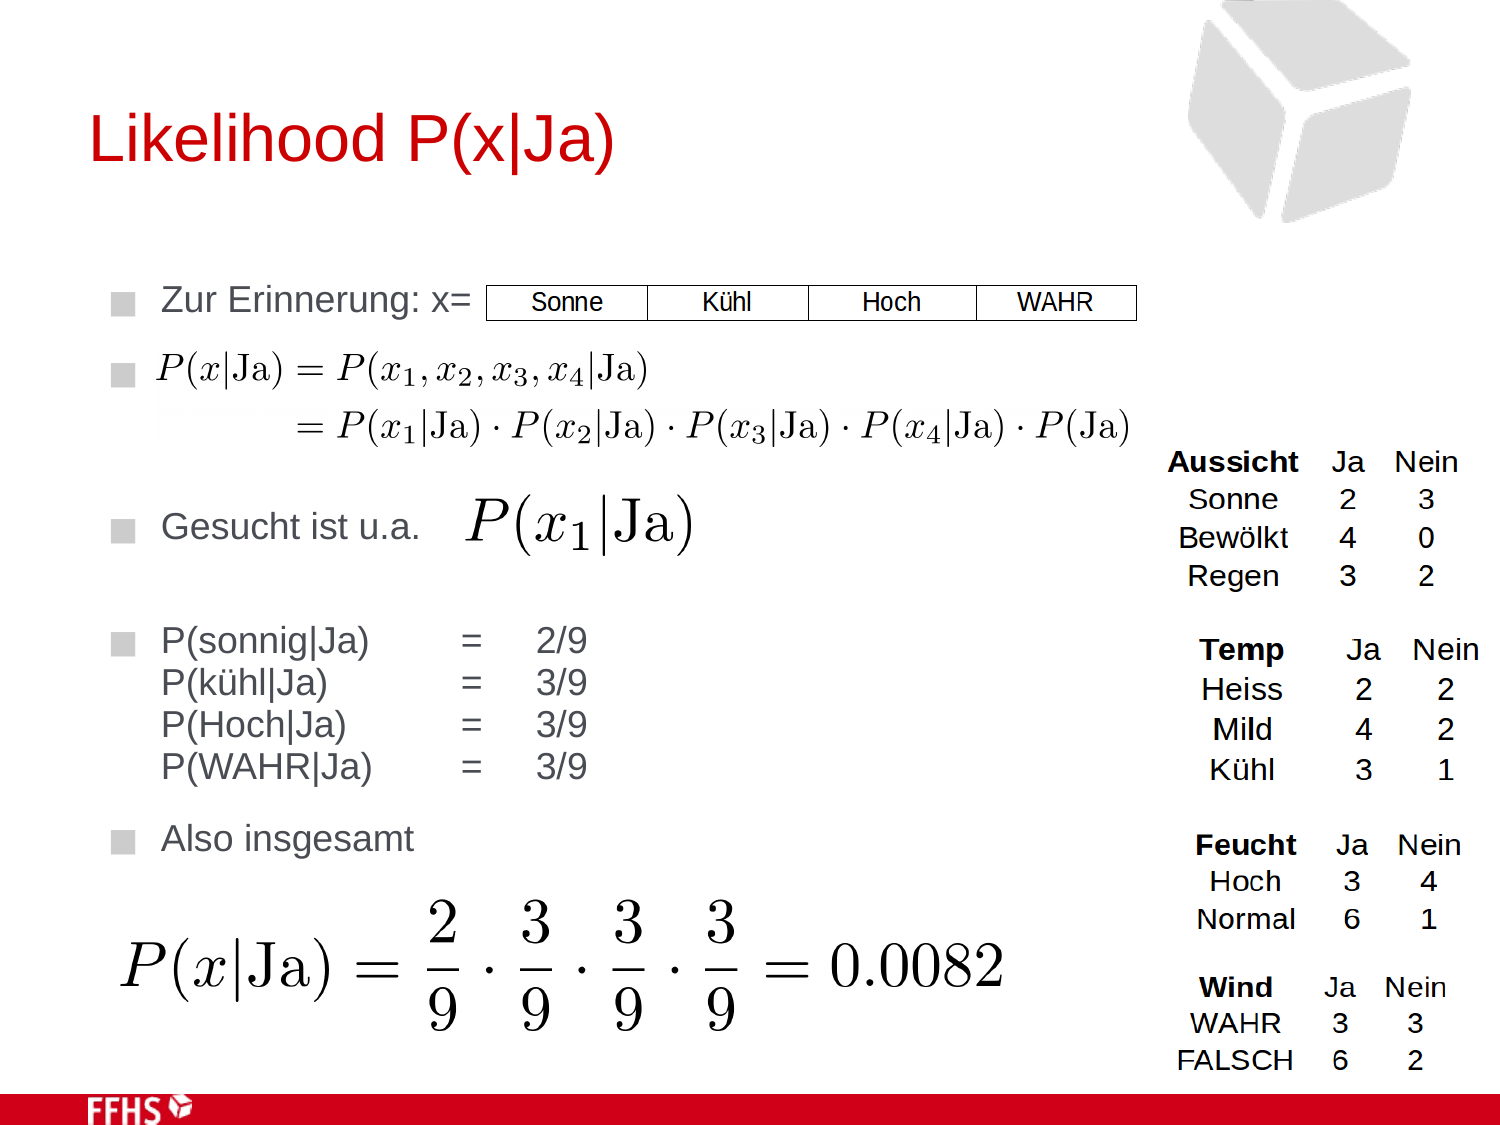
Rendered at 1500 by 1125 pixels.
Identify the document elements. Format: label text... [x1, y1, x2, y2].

picture [480, 278, 1141, 324]
picture [120, 899, 1002, 1031]
picture [465, 494, 691, 556]
picture [1153, 434, 1467, 597]
list Zur Erinnerung: x= Gesucht ist u.a. P(sonnig|Ja) = 2/9 P(kühl|Ja) = 3/9 P(Hoch|Ja) = 3/9 P(WAHR|Ja) = 3/9 Also insgesamt [90, 278, 1412, 1096]
picture [1188, 0, 1411, 223]
picture [1183, 624, 1490, 795]
picture [156, 351, 1128, 447]
picture [1163, 971, 1460, 1080]
picture [0, 1094, 1500, 1125]
title Likelihood P(x|Ja) [88, 56, 1176, 220]
picture [1182, 821, 1484, 945]
